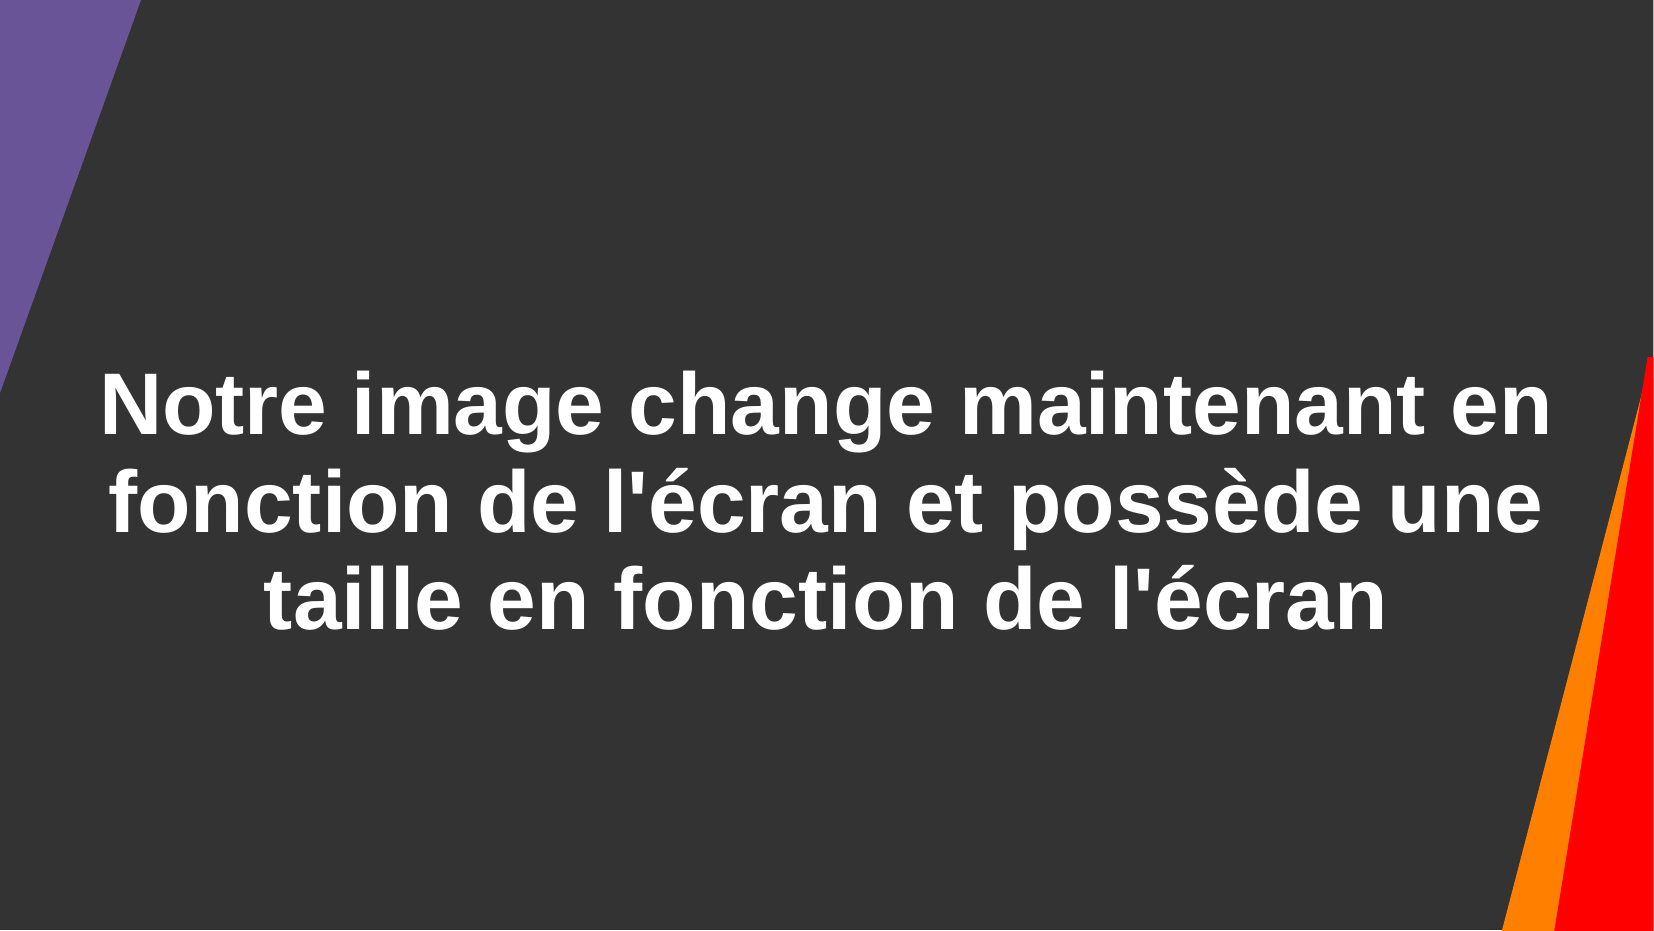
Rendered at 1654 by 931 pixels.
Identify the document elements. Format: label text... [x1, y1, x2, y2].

text_box [0, 0, 142, 394]
text_box [1501, 356, 1654, 931]
title Notre image change maintenant en fonction de l'écran et possède une taille en fonction de l'écran [31, 355, 1622, 649]
